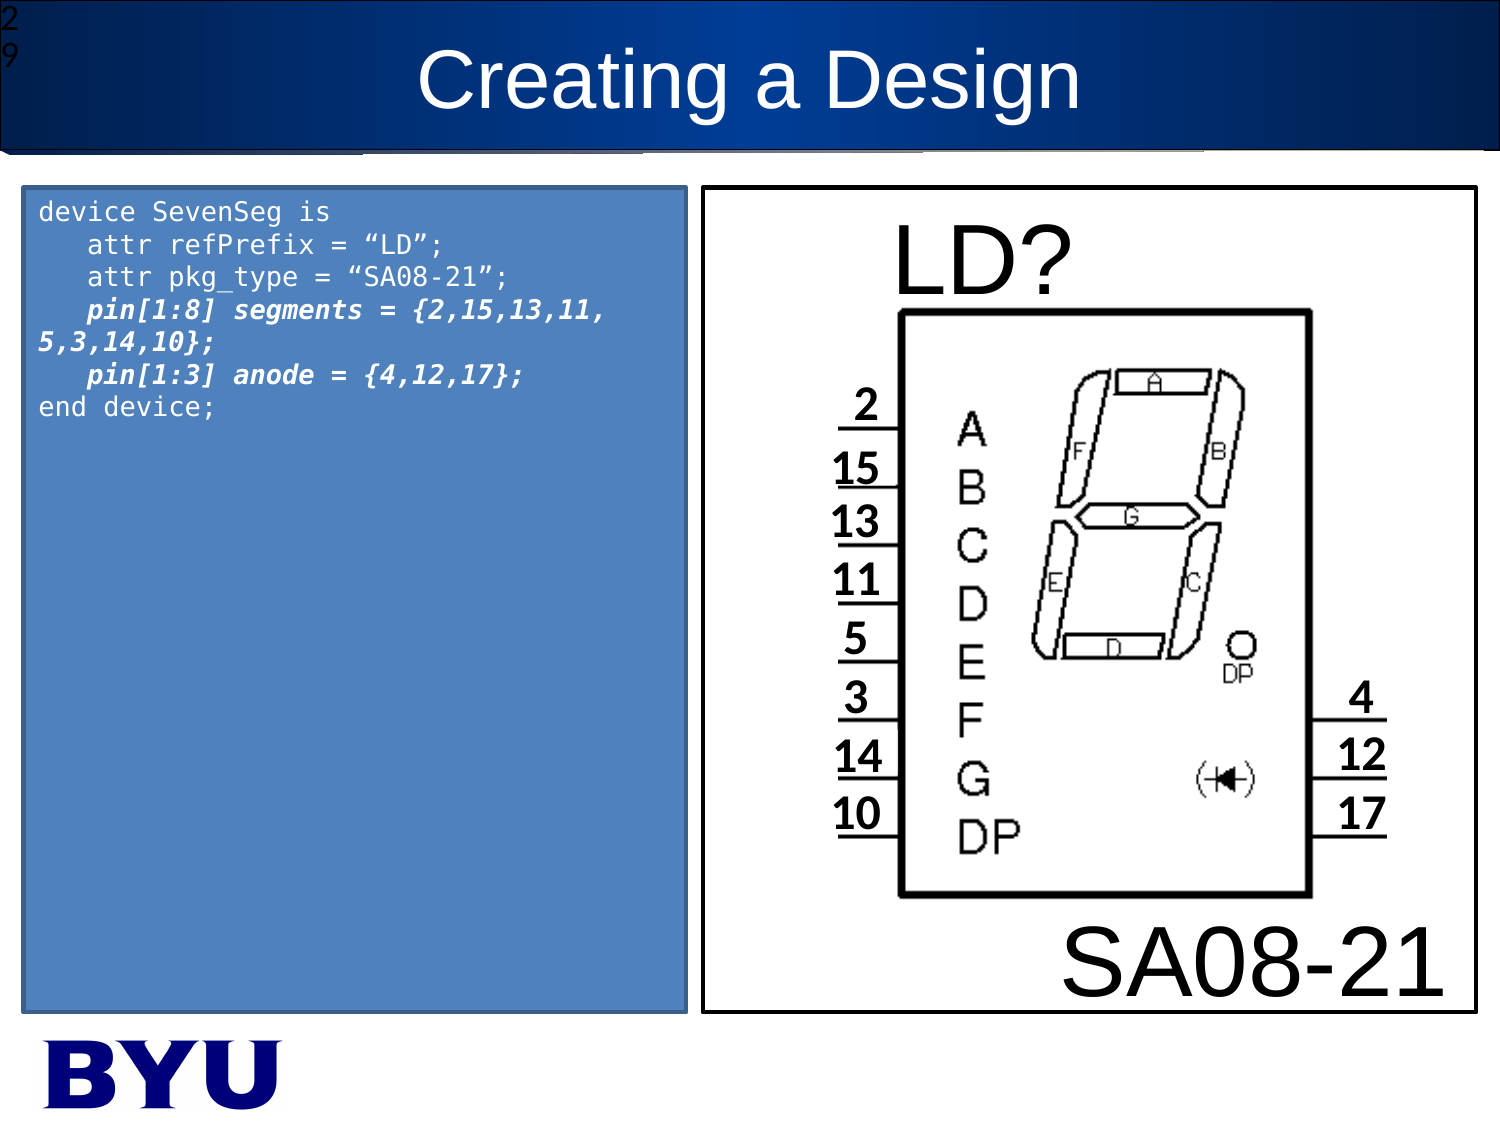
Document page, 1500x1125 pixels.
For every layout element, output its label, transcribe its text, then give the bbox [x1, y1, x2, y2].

text_box 5 [815, 611, 896, 657]
text_box 10 [815, 786, 896, 833]
text_box 4 [1316, 670, 1406, 716]
text_box [1090, 187, 1477, 1013]
text_box LD? [876, 187, 1090, 323]
text_box device SevenSeg is attr refPrefix = “LD”; attr pkg_type = “SA08-21”; pin[1:8] segments = {2,15,13,11, 5,3,14,10}; pin[1:3] anode = {4,12,17}; end device; [23, 187, 686, 1013]
text_box 11 [815, 552, 896, 598]
text_box SA08-21 [1044, 888, 1464, 1024]
picture [838, 293, 1387, 907]
text_box 12 [1316, 727, 1406, 774]
text_box 2 [837, 375, 895, 425]
text_box 15 [814, 442, 896, 486]
text_box [702, 187, 1044, 1013]
text_box 13 [813, 494, 895, 540]
text_box 17 [1316, 786, 1406, 833]
text_box 14 [817, 729, 898, 776]
title Creating a Design [75, 0, 1425, 150]
picture [37, 1039, 288, 1111]
text_box 3 [815, 670, 896, 716]
